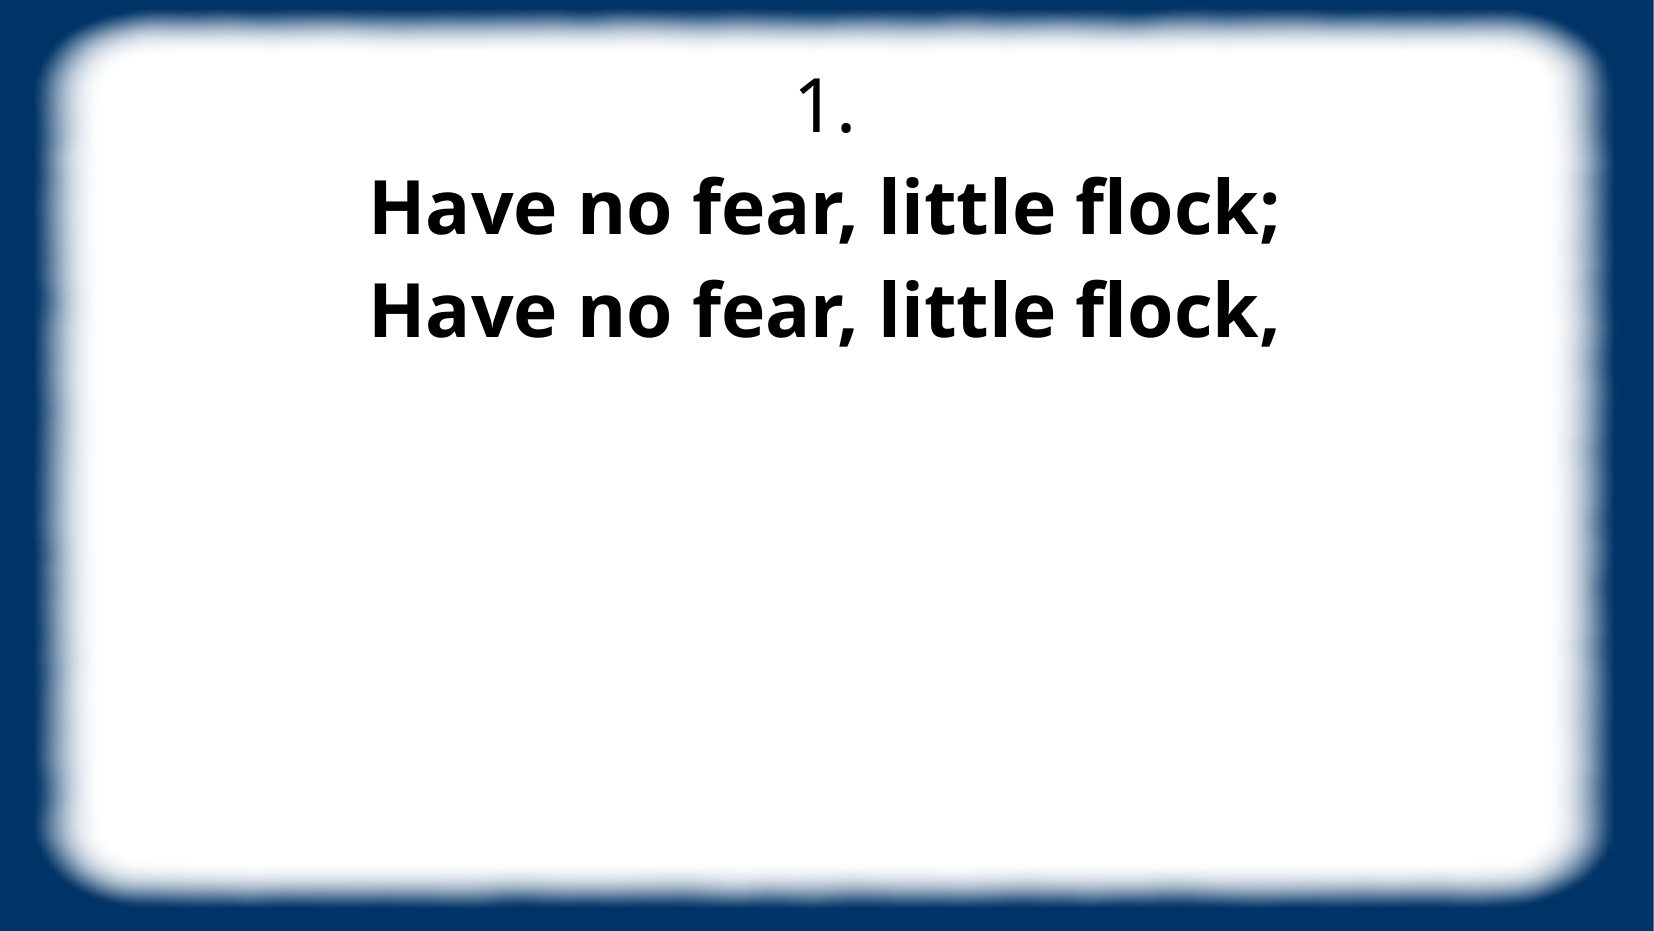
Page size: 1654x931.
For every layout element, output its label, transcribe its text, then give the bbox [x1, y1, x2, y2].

text_box 1. Have no fear, little flock; Have no fear, little flock, [105, 45, 1546, 359]
picture [0, 0, 1654, 931]
